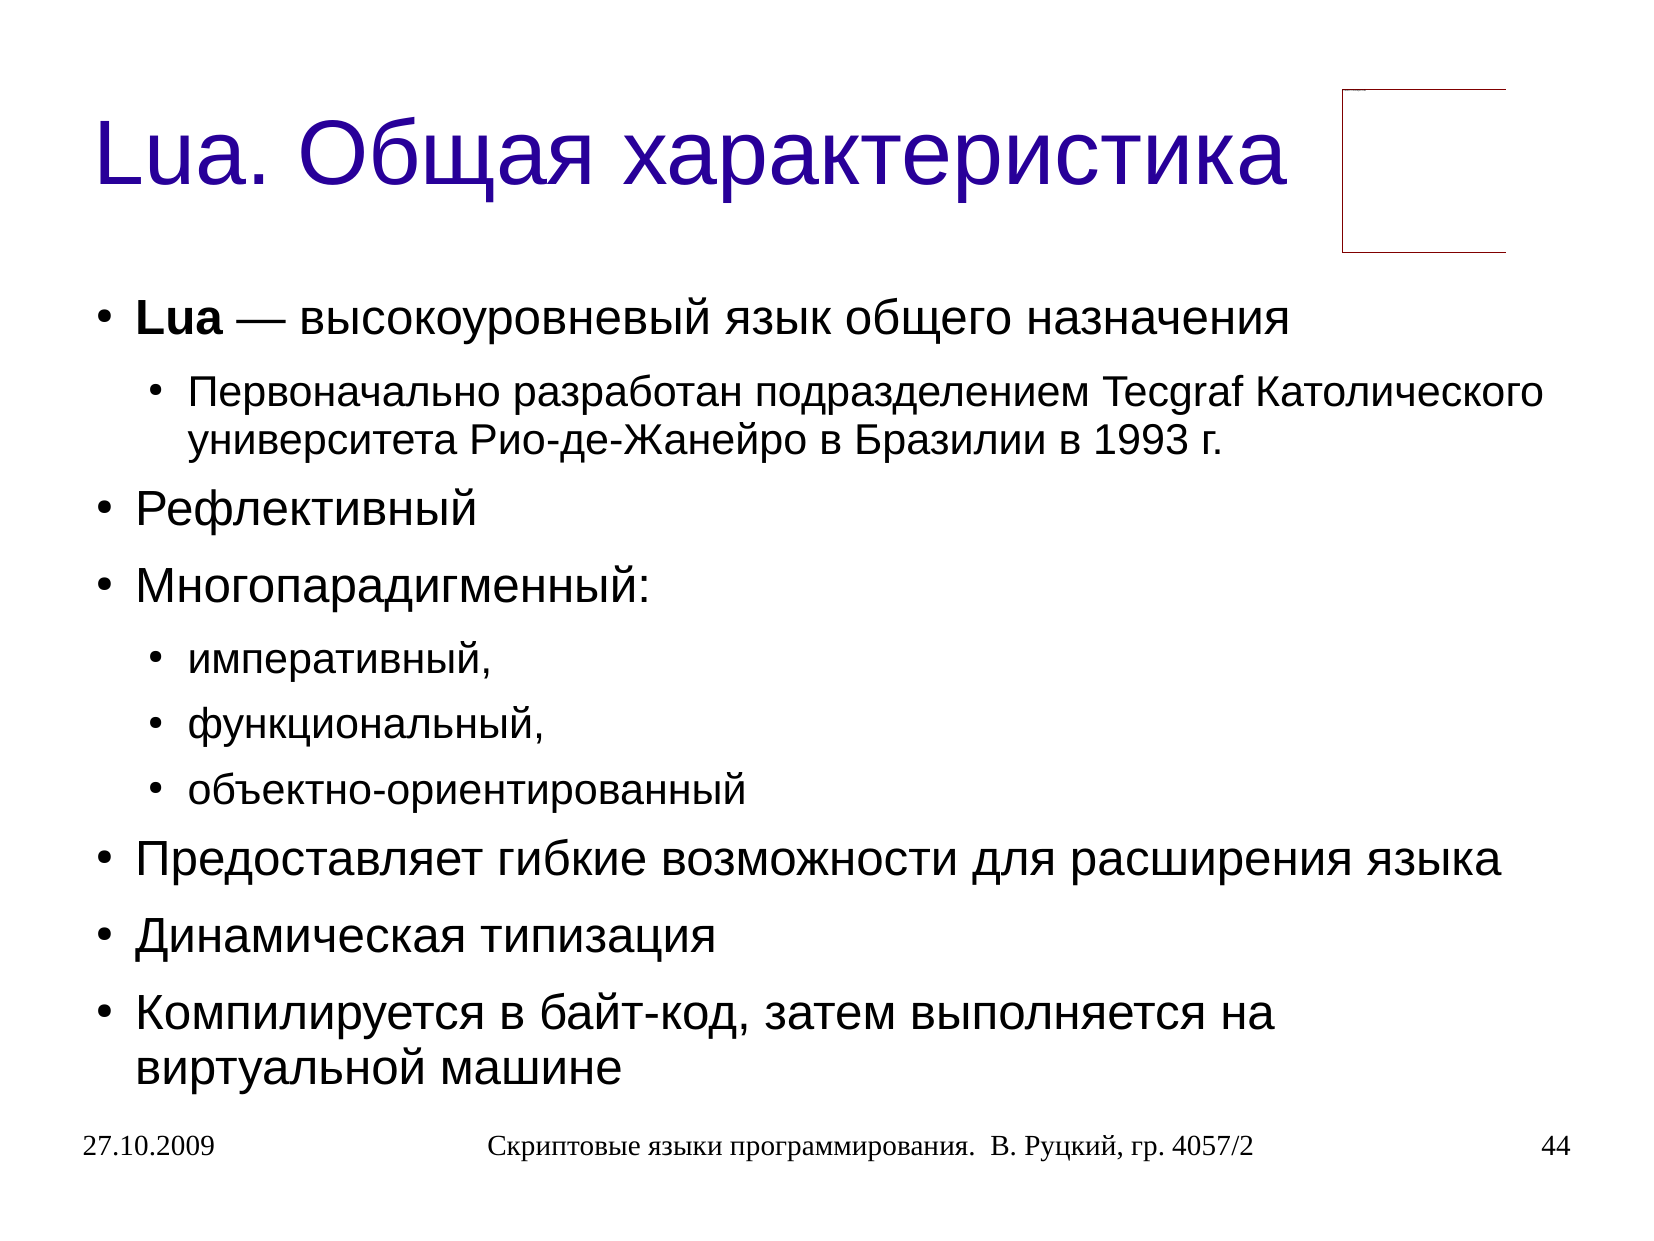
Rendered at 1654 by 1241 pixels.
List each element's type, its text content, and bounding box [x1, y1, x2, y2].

picture [1341, 88, 1506, 253]
title Lua. Общая характеристика [82, 49, 1300, 257]
list Lua — высокоуровневый язык общего назначения Первоначально разработан подразделением Tecgraf Католического университета Рио-де-Жанейро в Бразилии в 1993 г. Рефлективный Многопарадигменный: императивный, функциональный, объектно-ориентированный Предоставляет гибкие возможности для расширения языка Динамическая типизация Компилируется в байт-код, затем выполняется на виртуальной машине [82, 290, 1571, 1109]
